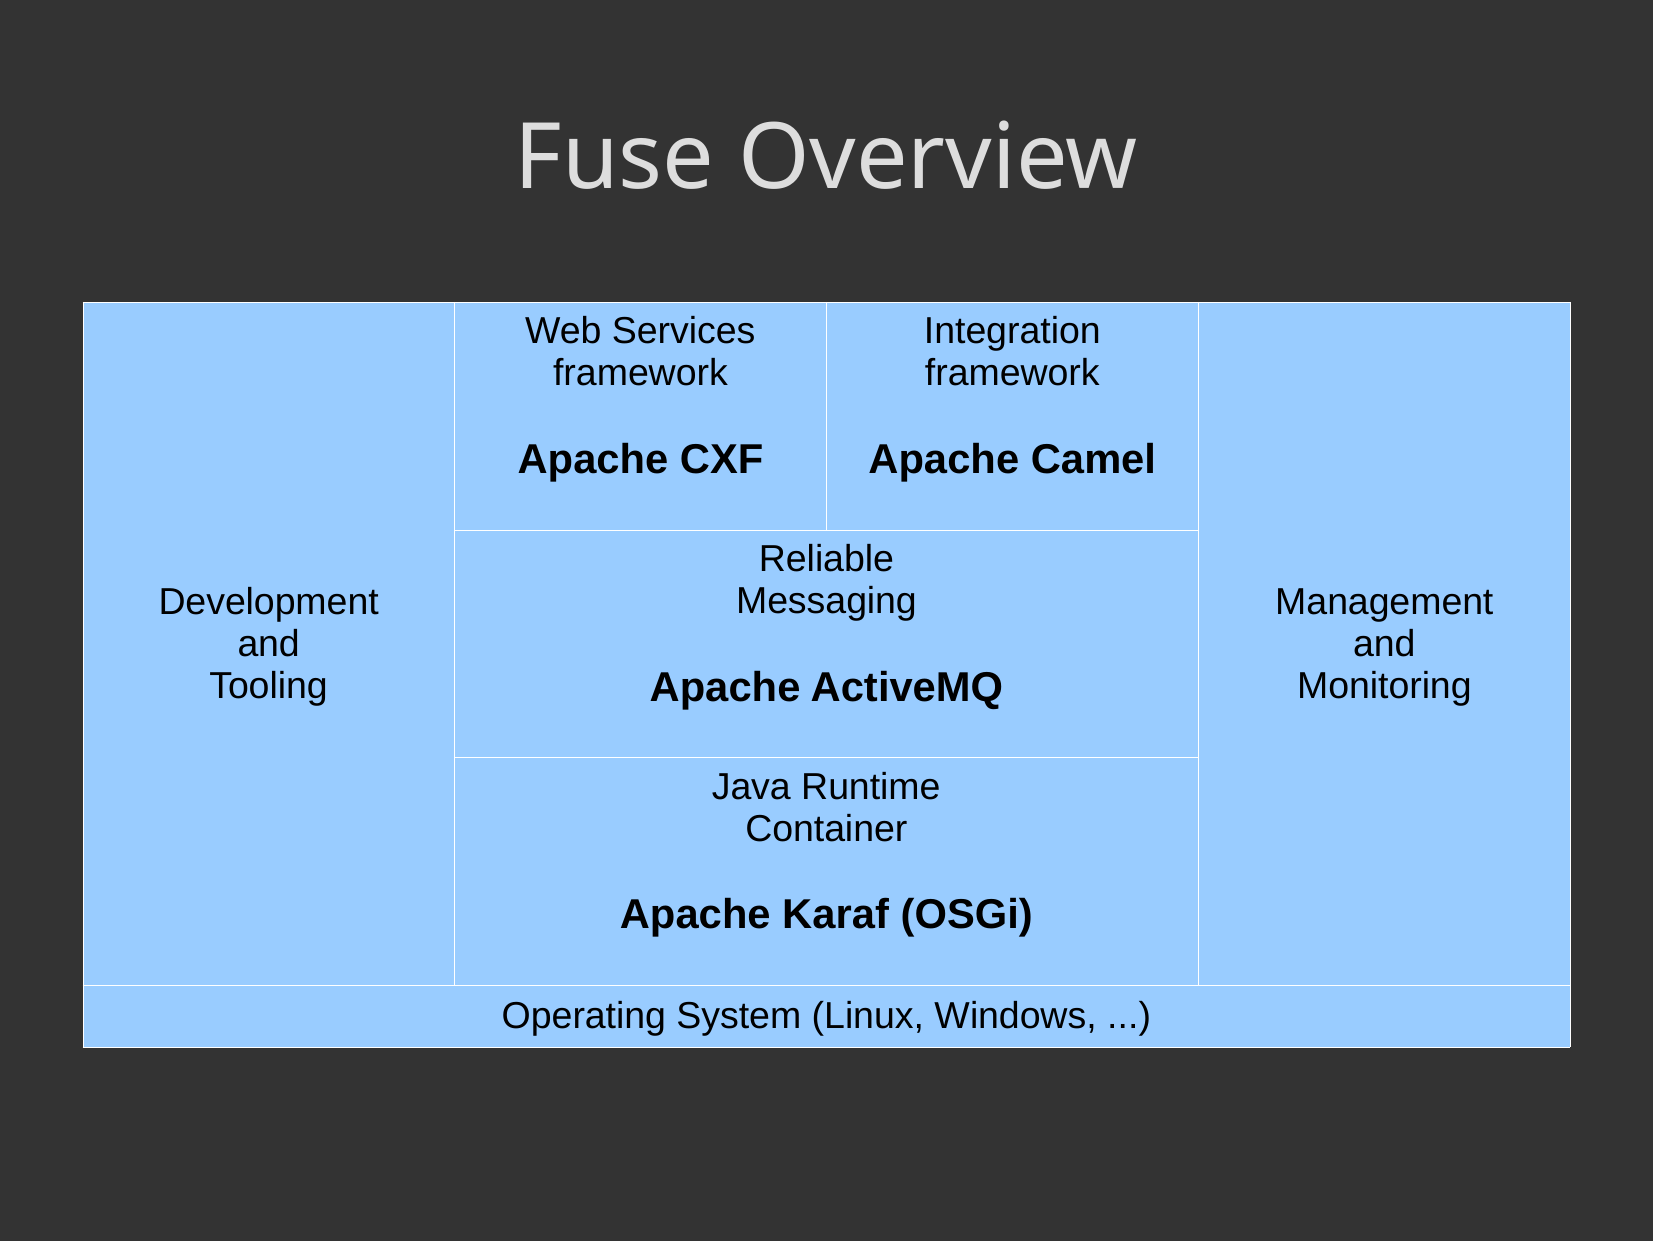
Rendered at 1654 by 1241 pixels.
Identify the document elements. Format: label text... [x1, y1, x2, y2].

table_cell Operating System (Linux, Windows, ...) [84, 986, 1570, 1047]
table_header Management and Monitoring [1199, 303, 1570, 985]
table_header Development and Tooling [84, 303, 454, 985]
table_header Integration framework Apache Camel [827, 303, 1198, 530]
table_cell Java Runtime Container Apache Karaf (OSGi) [455, 758, 1198, 985]
title Fuse Overview [82, 49, 1571, 257]
table_header Web Services framework Apache CXF [455, 303, 826, 530]
table_cell Reliable Messaging Apache ActiveMQ [455, 531, 1198, 757]
